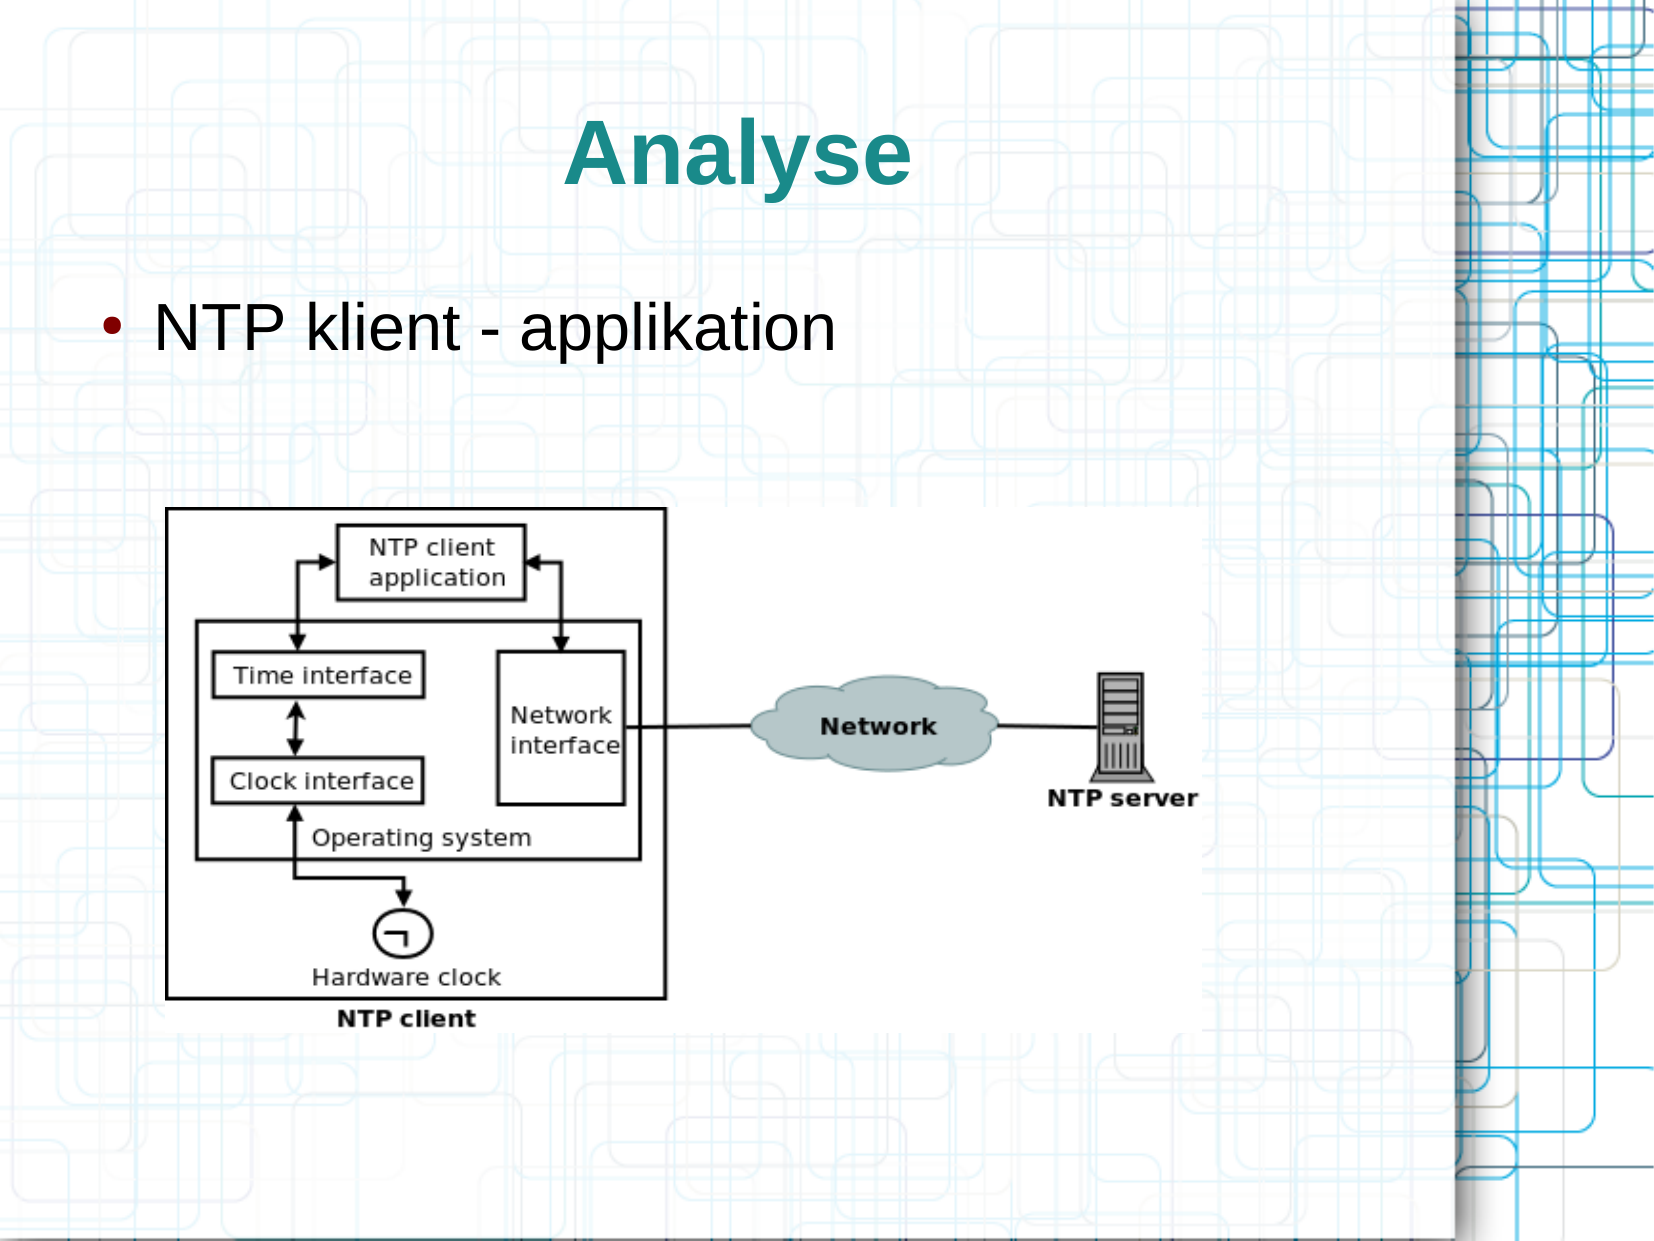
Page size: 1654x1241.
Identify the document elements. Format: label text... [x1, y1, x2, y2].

list NTP klient - applikation [82, 290, 1418, 1094]
picture [0, 0, 1654, 1241]
title Analyse [59, 56, 1418, 250]
